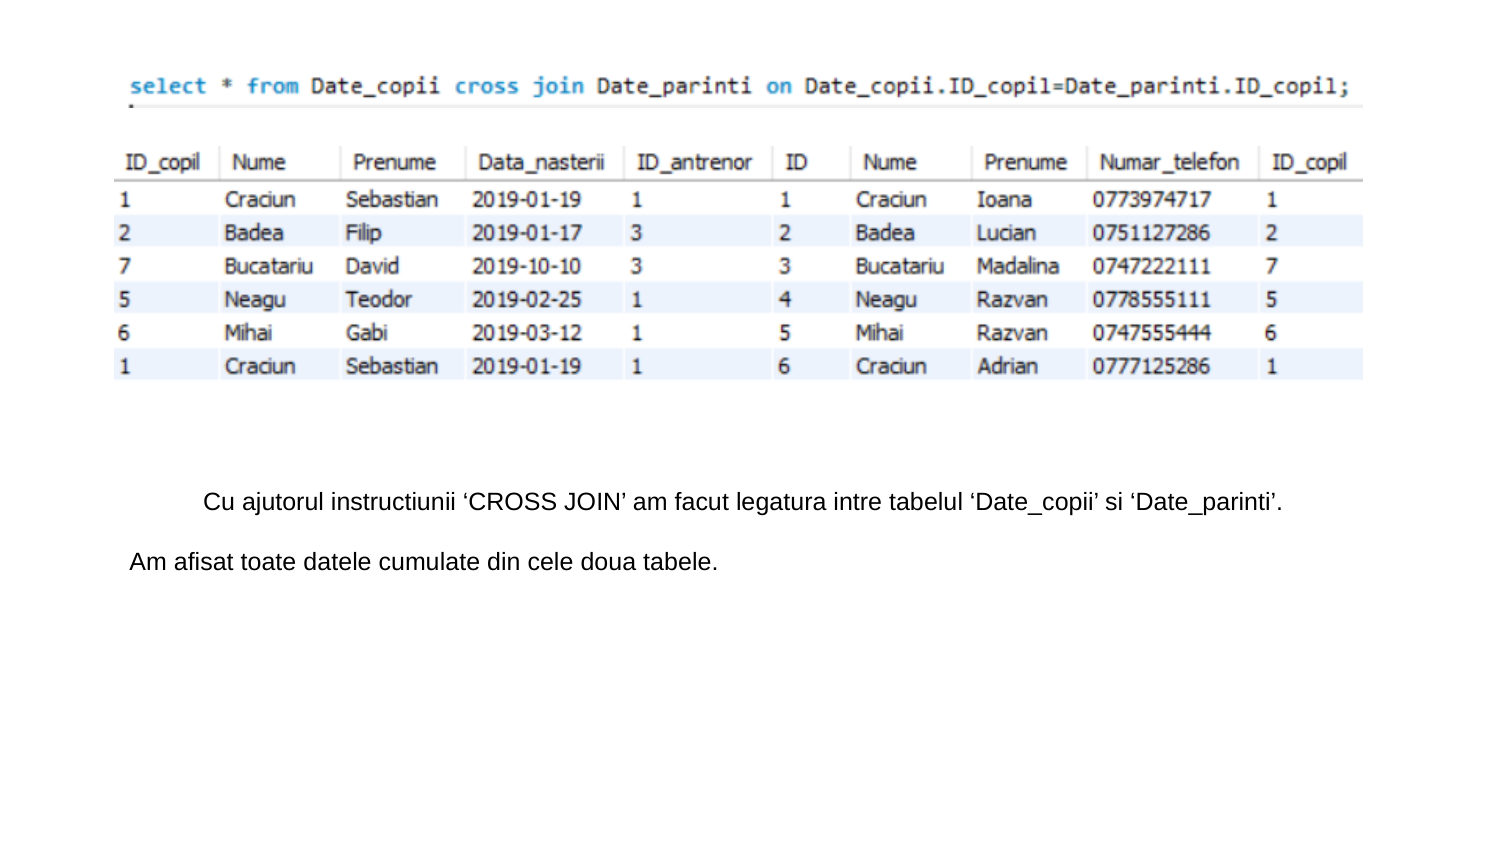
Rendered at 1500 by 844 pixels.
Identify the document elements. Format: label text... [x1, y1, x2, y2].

picture [114, 64, 1363, 108]
picture [114, 146, 1363, 386]
text_box Cu ajutorul instructiunii ‘CROSS JOIN’ am facut legatura intre tabelul ‘Date_copii’ si ‘Date_parinti’. Am afisat toate datele cumulate din cele doua tabele. [114, 466, 1363, 750]
